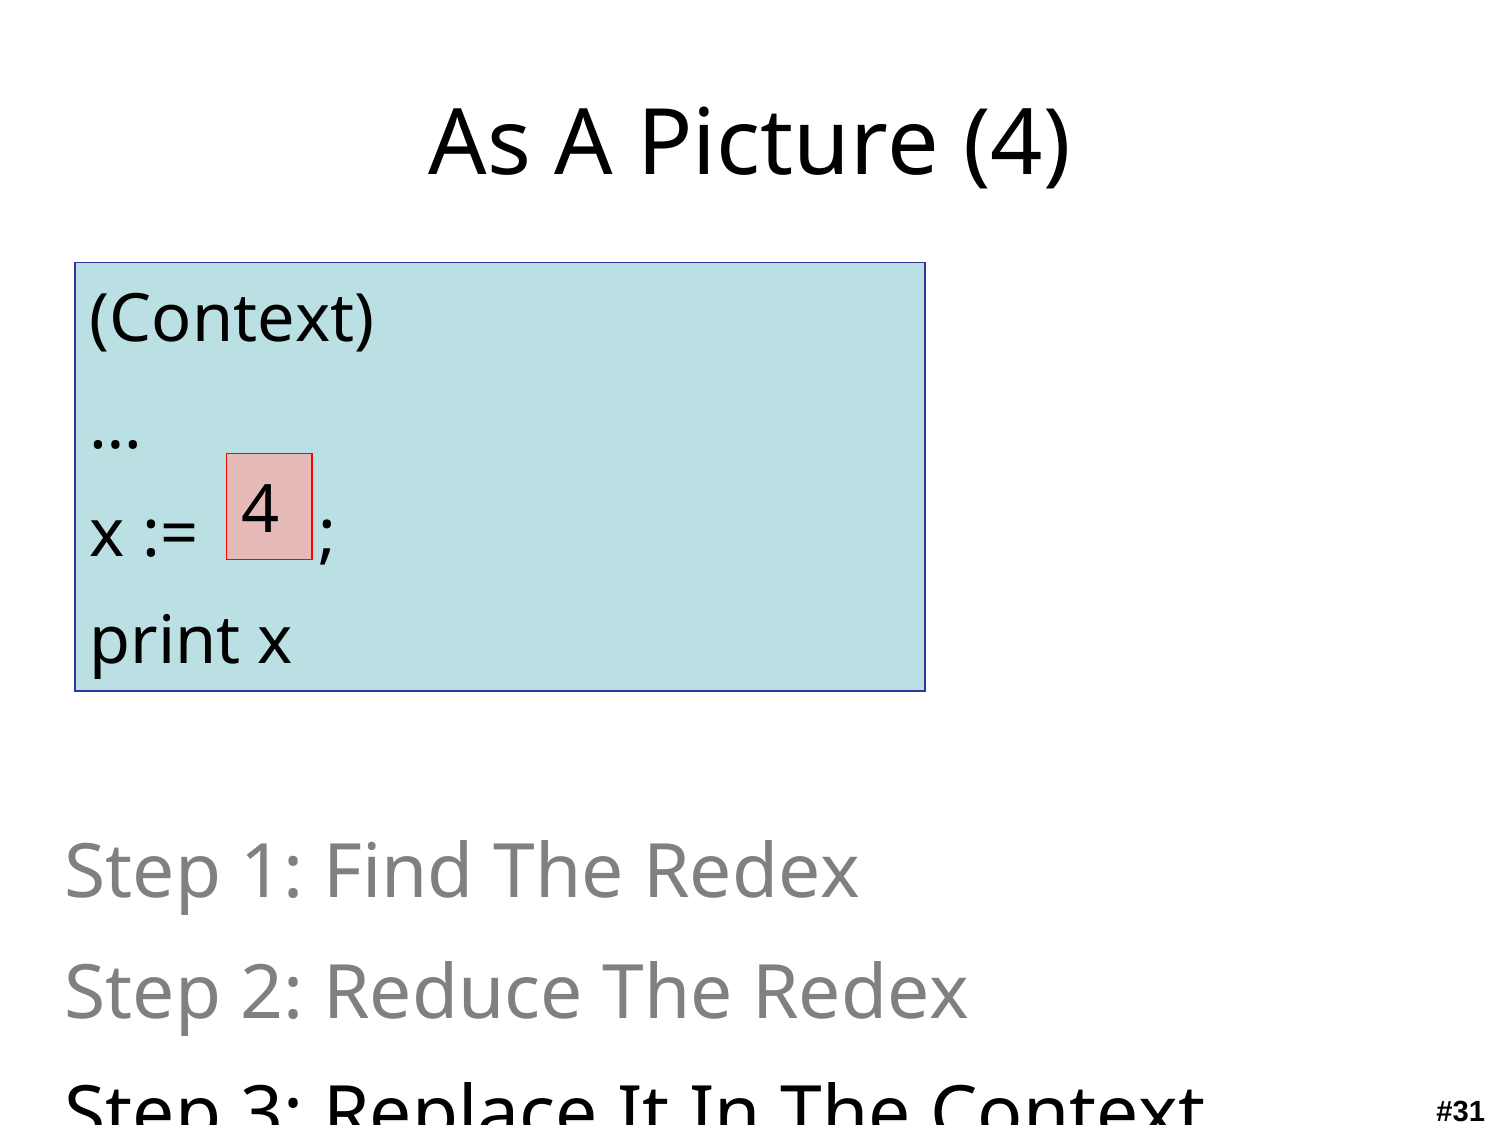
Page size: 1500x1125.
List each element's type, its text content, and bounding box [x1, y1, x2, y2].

text_box 4 [226, 453, 312, 560]
text_box Step 1: Find The Redex Step 2: Reduce The Redex Step 3: Replace It In The Context [50, 809, 1476, 1085]
title As A Picture (4) [75, 45, 1426, 233]
list (Context) … x := ; print x [74, 262, 925, 663]
